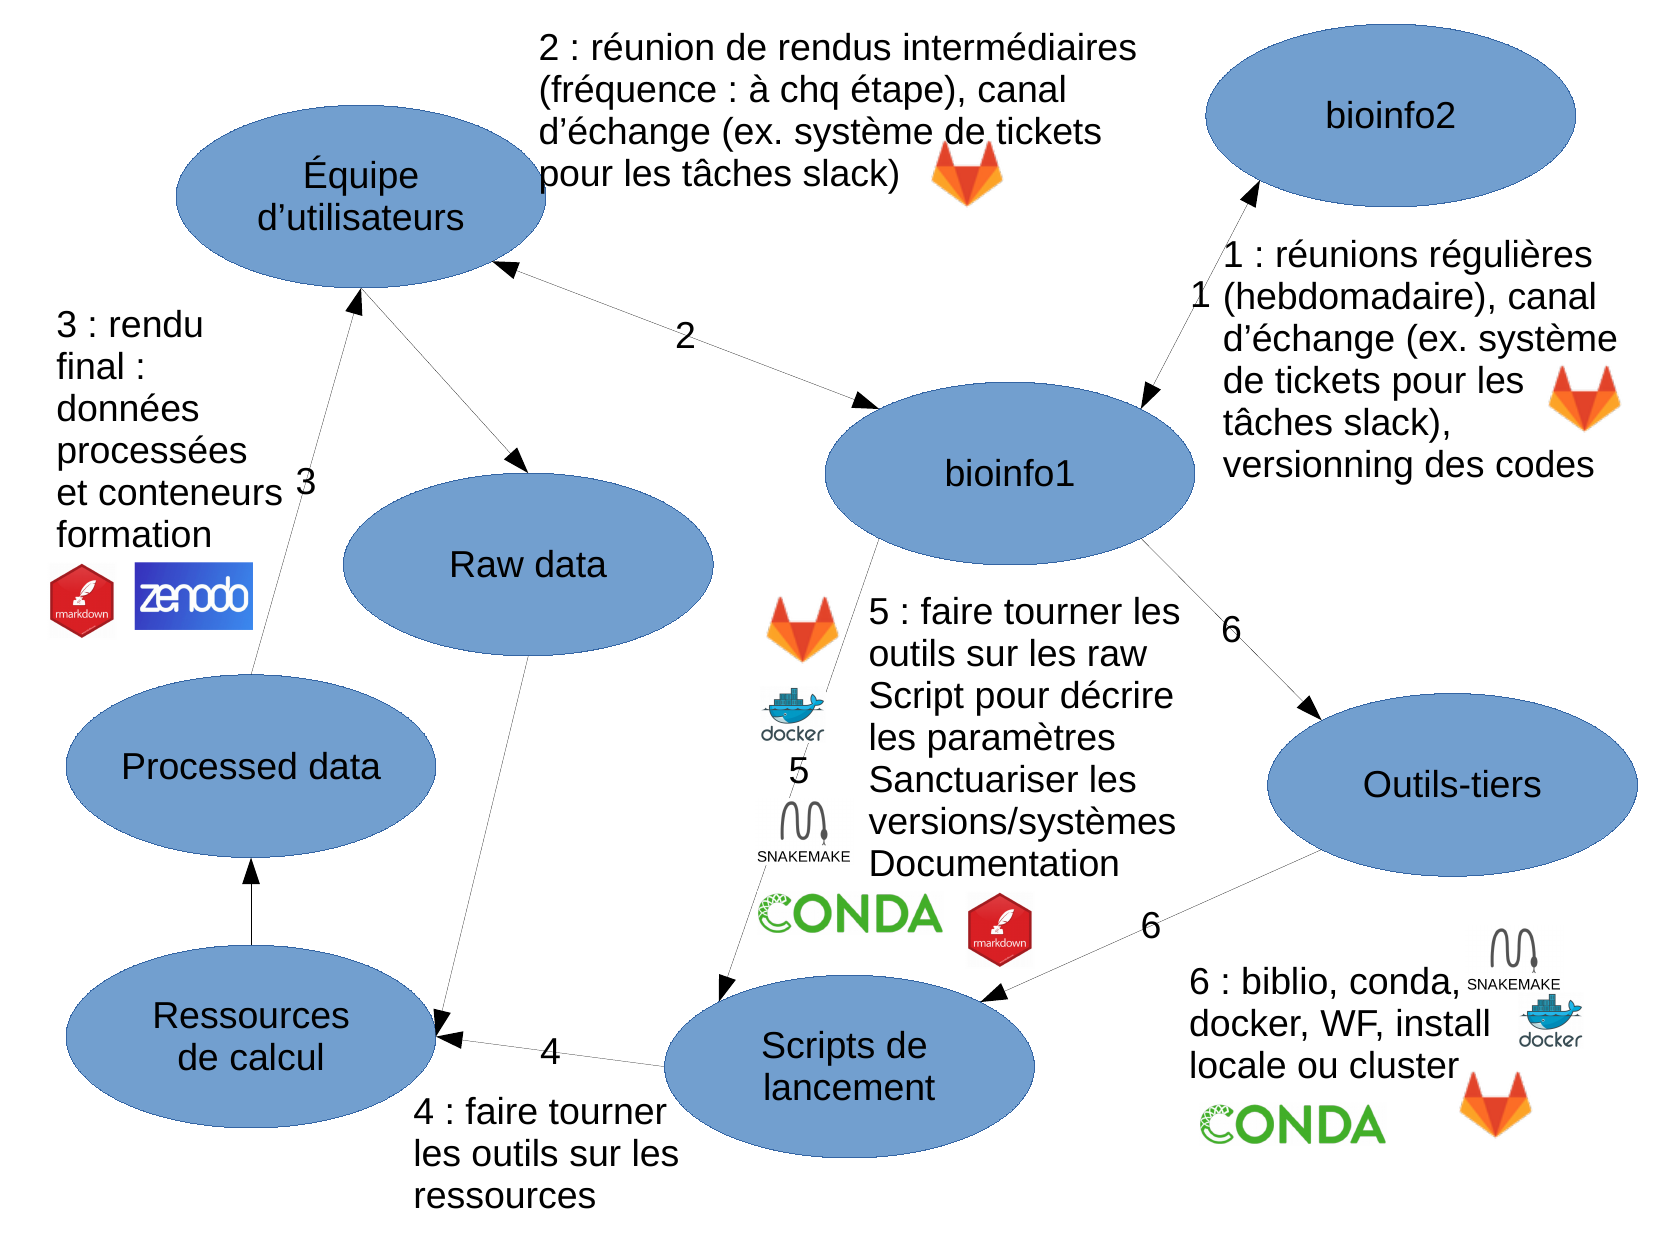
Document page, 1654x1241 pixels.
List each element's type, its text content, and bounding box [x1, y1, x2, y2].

picture [757, 891, 944, 935]
text_box 6 : biblio, conda, docker, WF, install locale ou cluster [1174, 953, 1580, 1095]
picture [918, 124, 1018, 225]
text_box Scripts de lancement [664, 975, 1035, 1158]
text_box Équipe d’utilisateurs [176, 105, 544, 288]
text_box 1 : réunions régulières (hebdomadaire), canal d’échange (ex. système de tickets pour les tâches slack), versionning des codes [1208, 225, 1654, 493]
text_box Outils-tiers [1267, 693, 1638, 877]
picture [759, 686, 826, 743]
picture [1465, 925, 1584, 1049]
picture [47, 562, 117, 640]
text_box bioinfo2 [1205, 24, 1576, 207]
text_box Ressources de calcul [66, 945, 436, 1128]
text_box 2 : réunion de rendus intermédiaires (fréquence : à chq étape), canal d’échange (ex. système de tickets pour les tâches slack) [523, 18, 1180, 212]
picture [1535, 349, 1636, 450]
text_box 4 : faire tourner les outils sur les ressources [398, 1082, 733, 1231]
picture [755, 798, 854, 866]
picture [965, 891, 1035, 969]
picture [134, 562, 253, 630]
picture [753, 580, 854, 681]
text_box bioinfo1 [825, 382, 1195, 565]
text_box 3 : rendu final : données processées et conteneurs formation [41, 296, 299, 563]
text_box 5 : faire tourner les outils sur les raw Script pour décrire les paramètres Sanctuariser les versions/systèmes Documentation [853, 583, 1222, 892]
picture [1199, 1102, 1387, 1146]
picture [1446, 1055, 1547, 1156]
text_box Processed data [66, 674, 436, 858]
text_box Raw data [343, 473, 714, 656]
